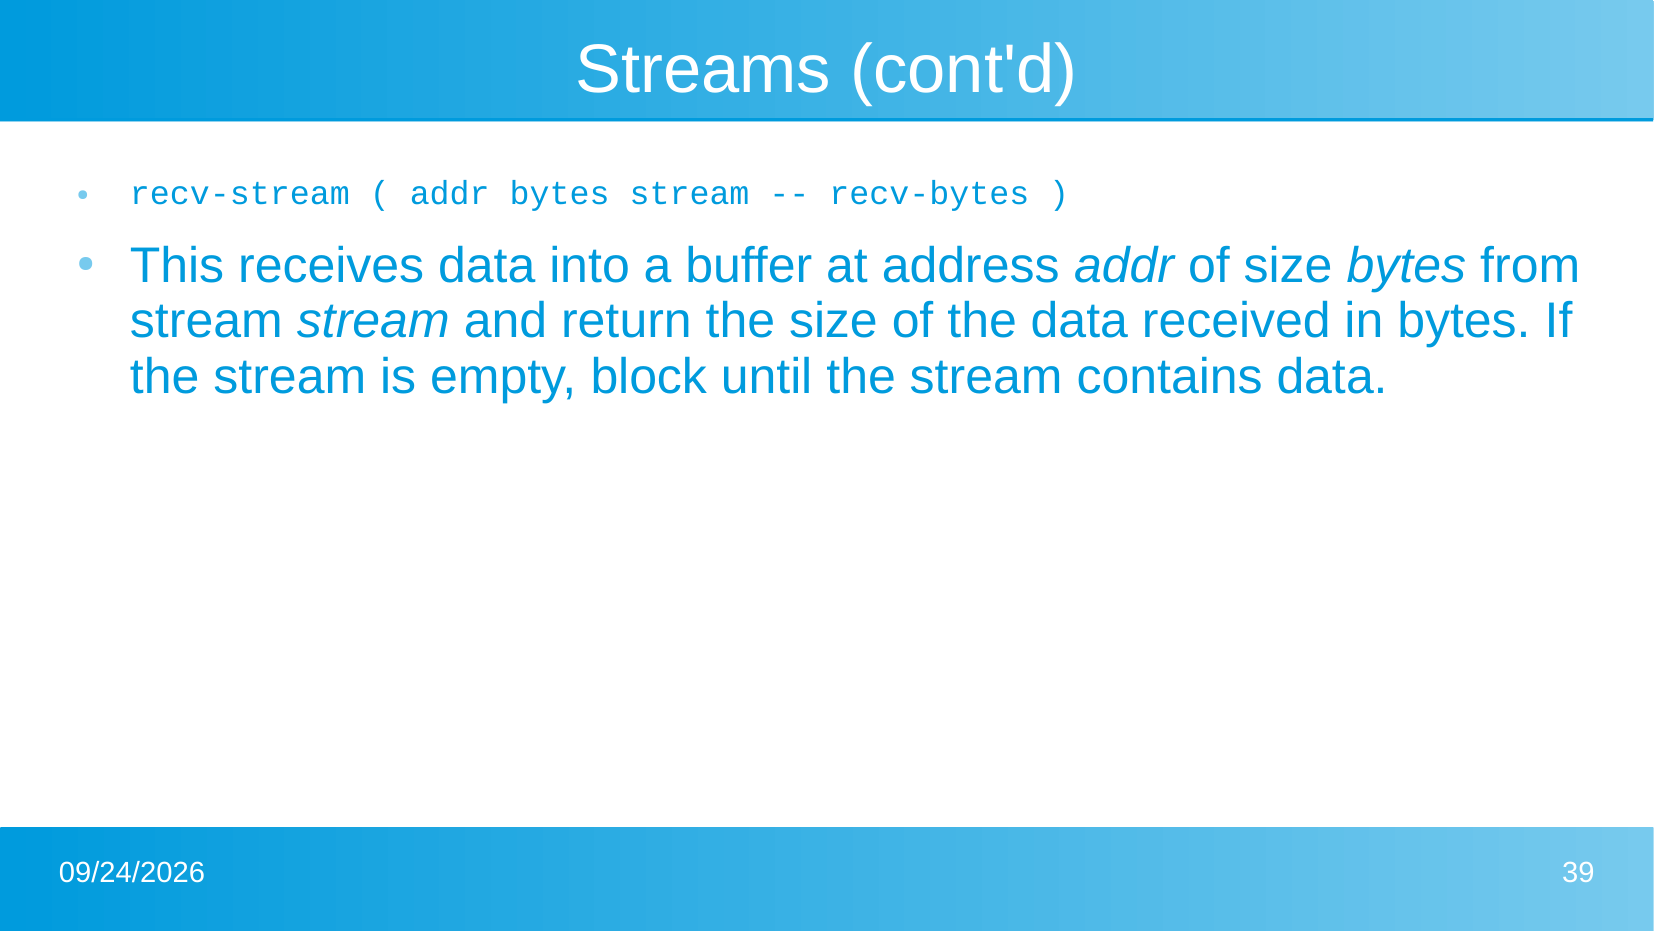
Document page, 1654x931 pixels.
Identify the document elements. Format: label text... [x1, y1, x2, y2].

title Streams (cont'd) [59, 29, 1595, 108]
list recv-stream ( addr bytes stream -- recv-bytes ) This receives data into a buffer at address addr of size bytes from stream stream and return the size of the data received in bytes. If the stream is empty, block until the stream contains data. [59, 177, 1595, 768]
